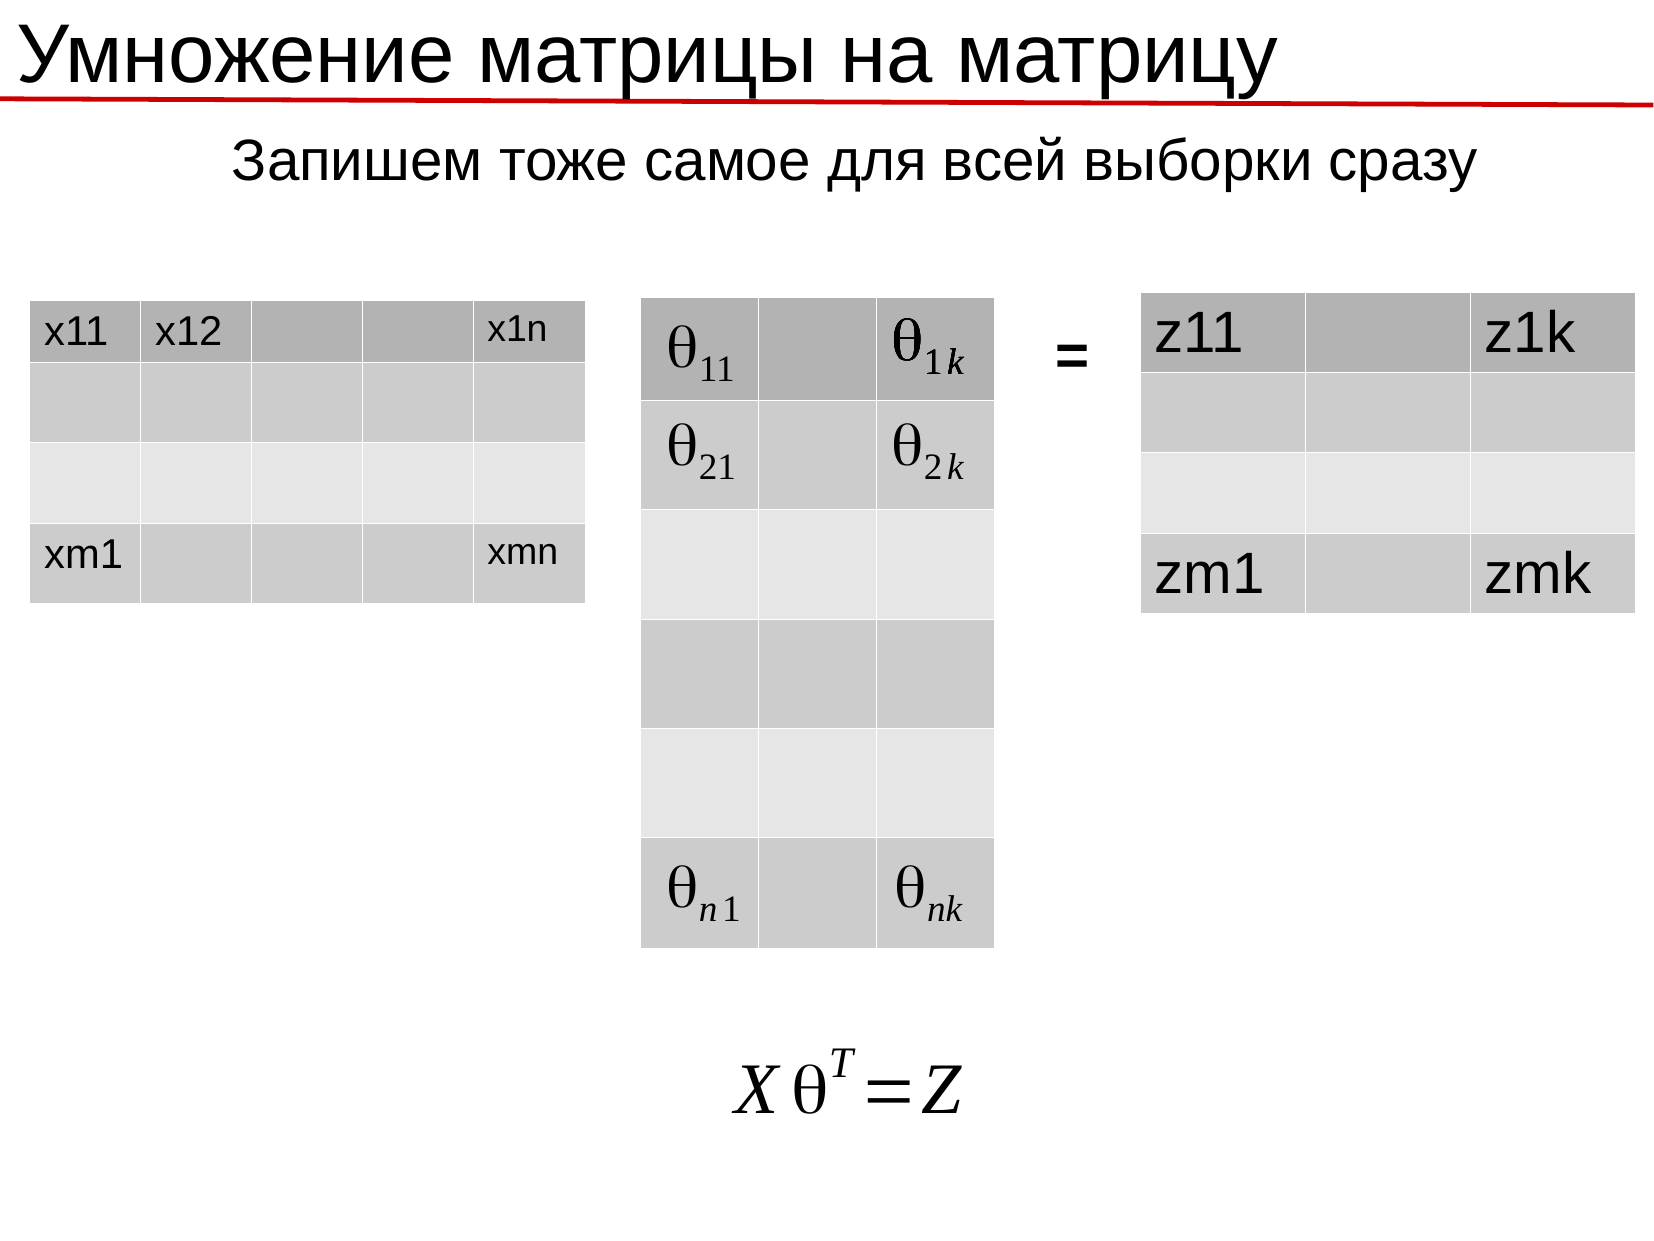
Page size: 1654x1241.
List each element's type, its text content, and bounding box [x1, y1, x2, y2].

table_cell [363, 363, 473, 442]
table_cell [641, 620, 758, 728]
table_header [252, 301, 362, 362]
table_cell [641, 838, 758, 948]
chart [885, 315, 972, 383]
table_cell [363, 524, 473, 603]
table_cell [141, 363, 251, 442]
table_cell [877, 510, 994, 619]
table_cell xmn [474, 524, 585, 603]
table_cell [759, 620, 876, 728]
table_cell zm1 [1141, 534, 1305, 613]
chart [722, 1038, 973, 1130]
table_header x11 [30, 301, 140, 362]
table_cell [877, 401, 994, 509]
text_box = [1040, 315, 1179, 395]
table_cell [30, 363, 140, 442]
table_cell [1471, 373, 1635, 452]
table_cell [641, 729, 758, 837]
table_cell [474, 443, 585, 523]
table_header [1306, 293, 1470, 372]
table_cell [641, 401, 758, 509]
table_header z11 [1141, 293, 1305, 372]
chart [885, 420, 973, 488]
text_box Умножение матрицы на матрицу [1, 0, 1546, 202]
table_cell [1141, 373, 1305, 452]
table_cell [759, 838, 876, 948]
table_cell [1306, 534, 1470, 613]
table_cell [30, 443, 140, 523]
table_cell [252, 524, 362, 603]
table_cell [1306, 453, 1470, 533]
table_cell [252, 443, 362, 523]
table_cell [759, 729, 876, 837]
table_header x12 [141, 301, 251, 362]
table_header z1k [1471, 293, 1635, 372]
table_header x1n [474, 301, 585, 362]
table_cell [474, 363, 585, 442]
table_cell [1471, 453, 1635, 533]
chart [660, 862, 747, 931]
chart [888, 862, 972, 931]
table_header [641, 298, 758, 400]
table_cell [877, 620, 994, 728]
text_box Запишем тоже самое для всей выборки сразу [165, 120, 1546, 202]
table_cell [641, 510, 758, 619]
table_cell [1306, 373, 1470, 452]
table_cell [141, 524, 251, 603]
table_cell [759, 401, 876, 509]
table_cell [1141, 453, 1305, 533]
table_cell [363, 443, 473, 523]
chart [660, 322, 741, 391]
table_cell [141, 443, 251, 523]
table_cell [877, 838, 994, 948]
table_cell [759, 510, 876, 619]
table_header [877, 298, 994, 400]
table_cell [252, 363, 362, 442]
table_header [759, 298, 876, 400]
chart [660, 420, 743, 488]
table_cell xm1 [30, 524, 140, 603]
table_header [363, 301, 473, 362]
table_cell [877, 729, 994, 837]
table_cell zmk [1471, 534, 1635, 613]
